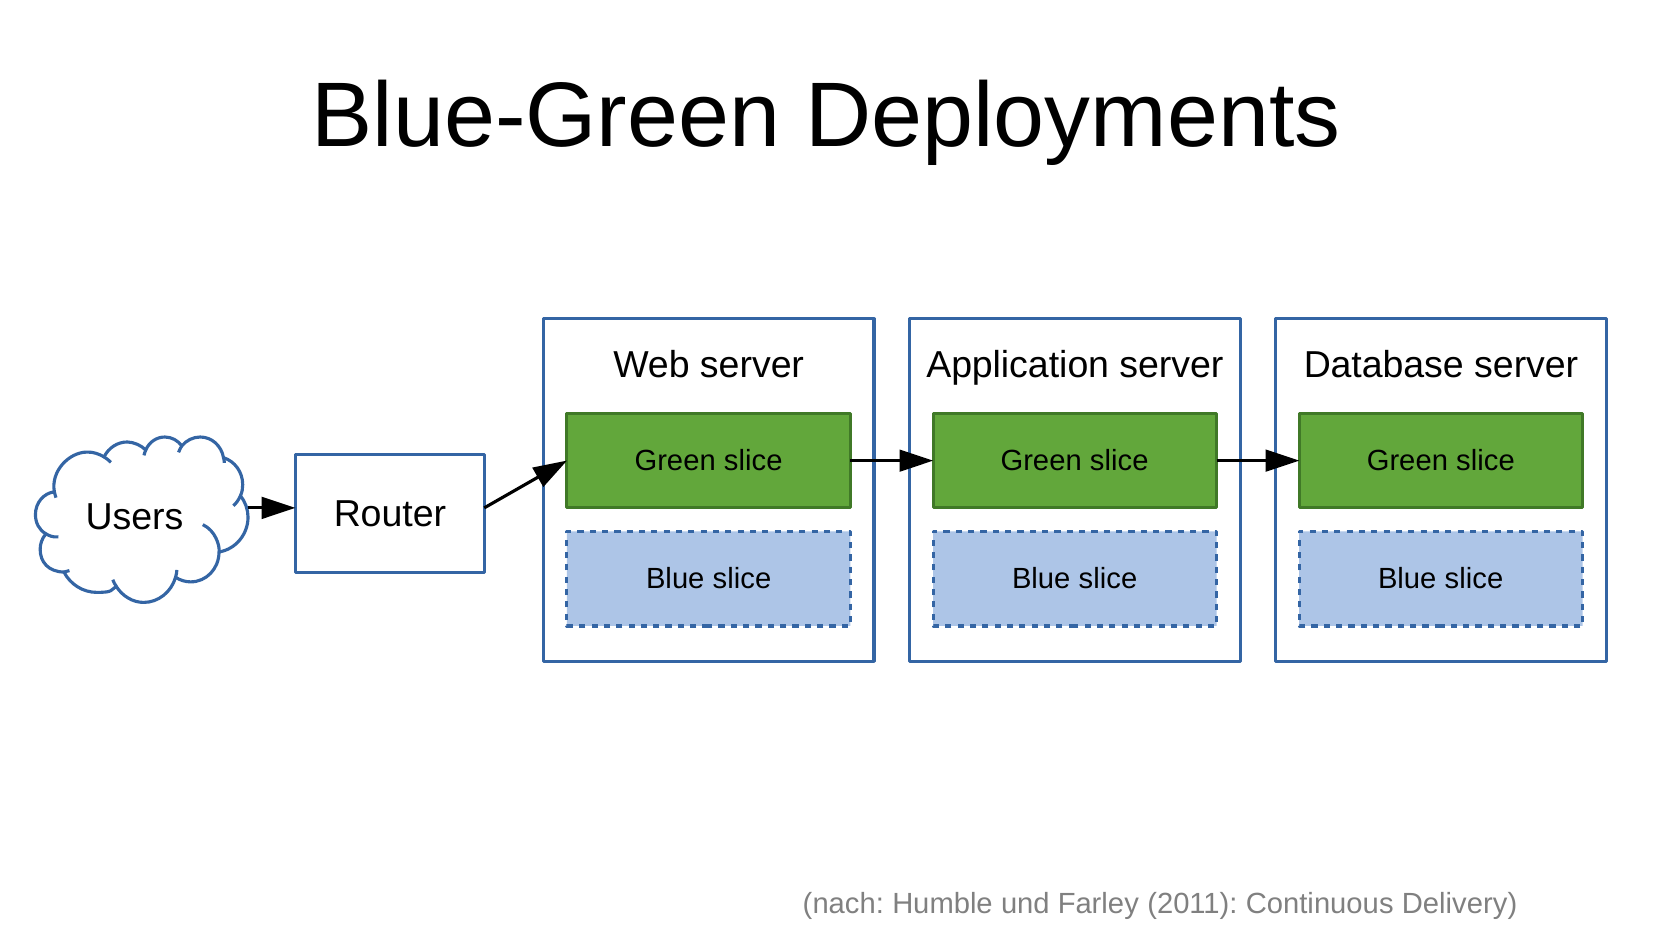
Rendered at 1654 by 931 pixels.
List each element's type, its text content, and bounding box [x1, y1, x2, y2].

title Blue-Green Deployments [82, 37, 1571, 193]
text_box Users [35, 437, 249, 603]
text_box Green slice [933, 413, 1217, 508]
text_box Application server [909, 461, 1241, 662]
text_box Green slice [1299, 413, 1583, 508]
text_box Green slice [566, 413, 851, 508]
text_box Blue slice [933, 531, 1217, 626]
text_box Database server [1275, 318, 1607, 662]
text_box (nach: Humble und Farley (2011): Continuous Delivery) [787, 879, 1534, 928]
text_box Blue slice [1299, 531, 1583, 626]
text_box Web server [543, 318, 875, 465]
text_box Web server [543, 462, 875, 662]
text_box Application server [909, 318, 1241, 460]
text_box Router [295, 454, 485, 573]
text_box Blue slice [566, 531, 851, 626]
